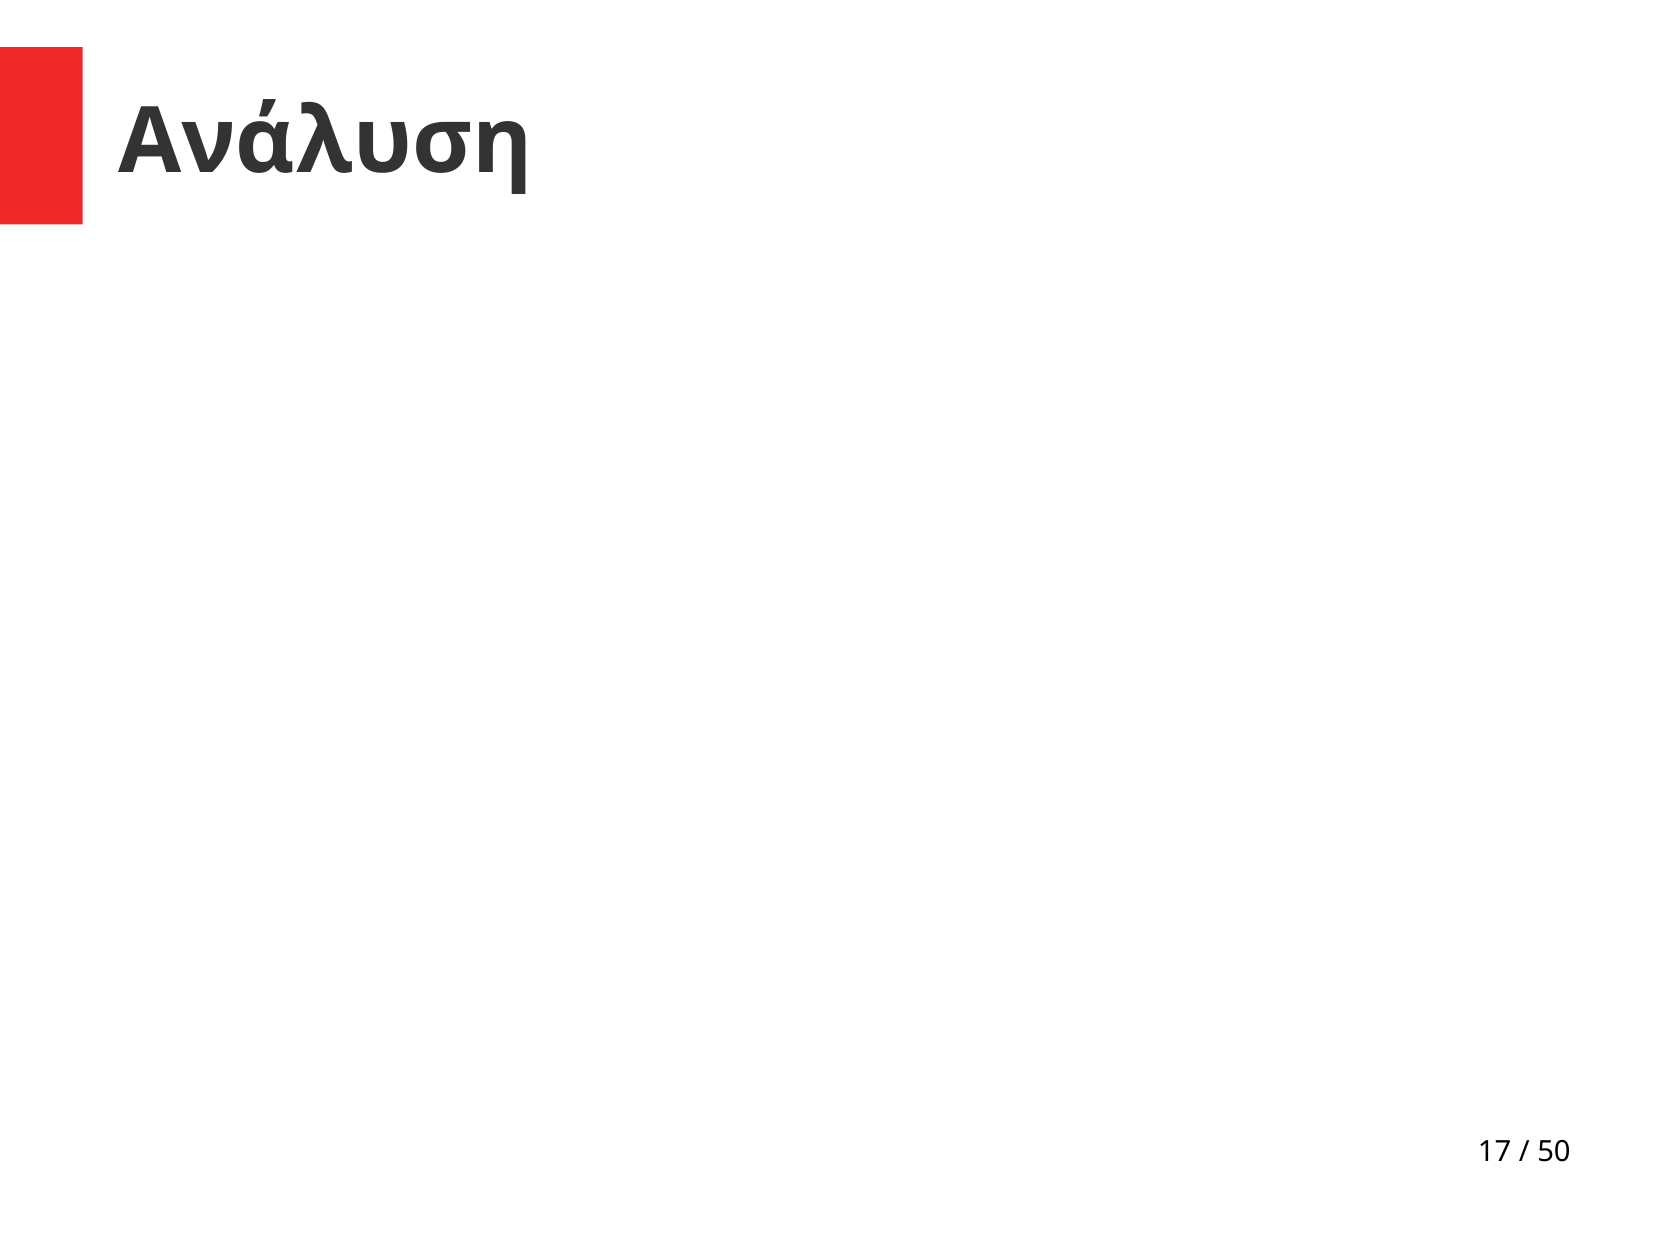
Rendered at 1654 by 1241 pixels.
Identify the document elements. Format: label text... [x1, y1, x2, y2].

title Ανάλυση [118, 33, 1571, 241]
